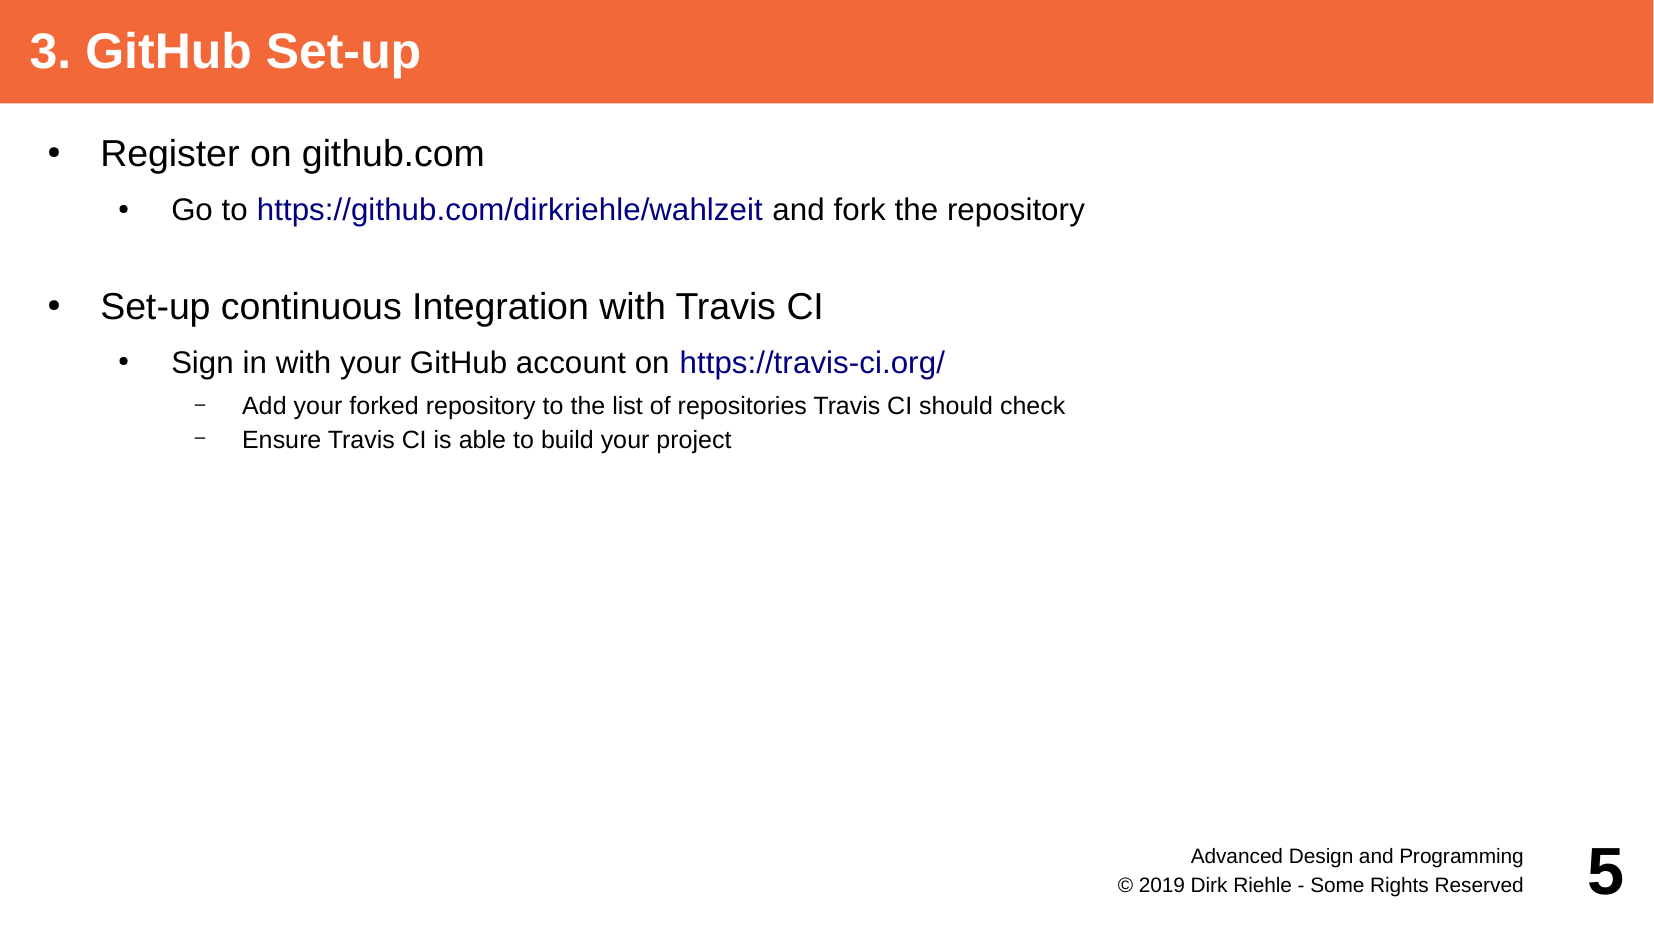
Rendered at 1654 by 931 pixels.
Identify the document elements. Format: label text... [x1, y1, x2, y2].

title 3. GitHub Set-up [0, 0, 1654, 104]
list Register on github.com Go to https://github.com/dirkriehle/wahlzeit and fork the repository Set-up continuous Integration with Travis CI Sign in with your GitHub account on https://travis-ci.org/ Add your forked repository to the list of repositories Travis CI should check Ensure Travis CI is able to build your project [29, 132, 1625, 813]
